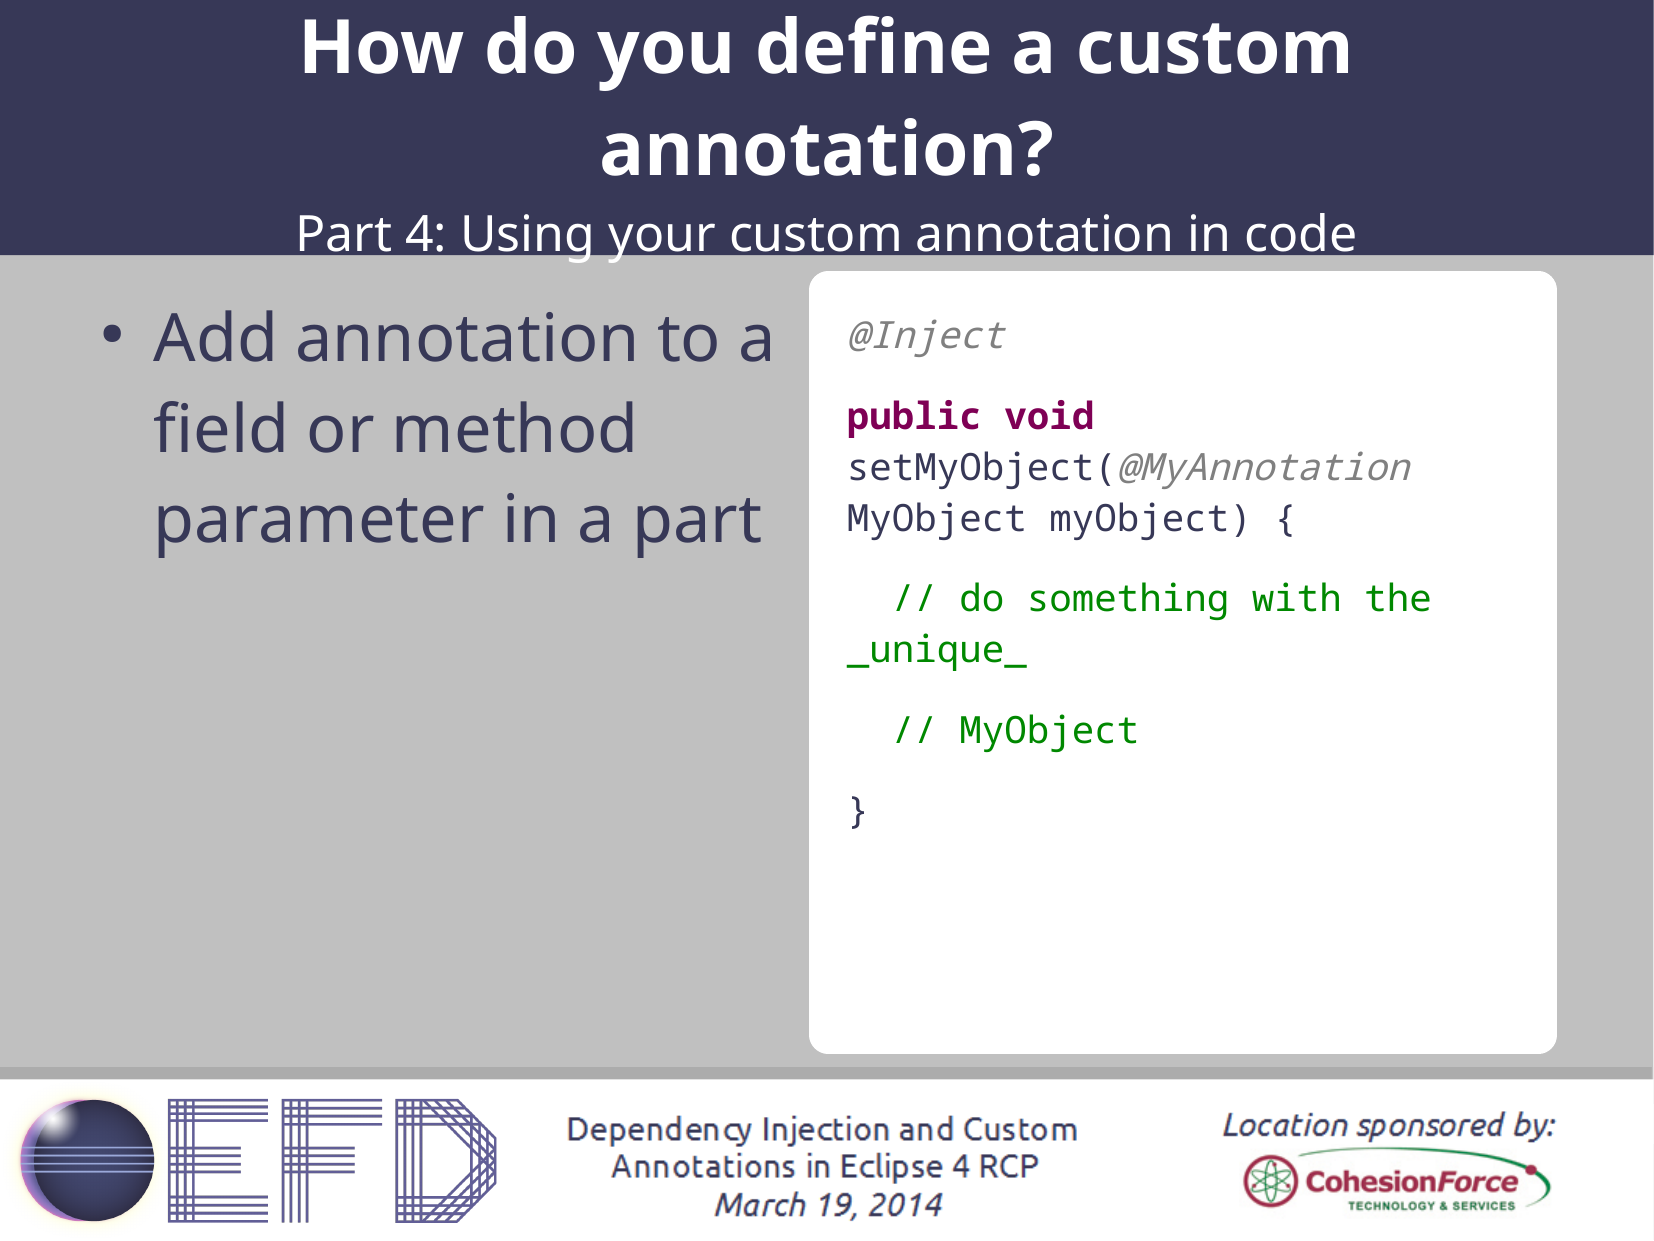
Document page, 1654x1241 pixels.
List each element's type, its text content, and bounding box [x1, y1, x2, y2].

list Add annotation to a field or method parameter in a part [82, 290, 793, 1109]
picture [1110, 1104, 1654, 1241]
title How do you define a custom annotation? Part 4: Using your custom annotation in code [82, 25, 1571, 233]
picture [549, 1082, 1105, 1241]
list @Inject public void setMyObject(@MyAnnotation MyObject myObject) { // do something with the _unique_ // MyObject } [828, 290, 1539, 1036]
picture [0, 1079, 497, 1241]
